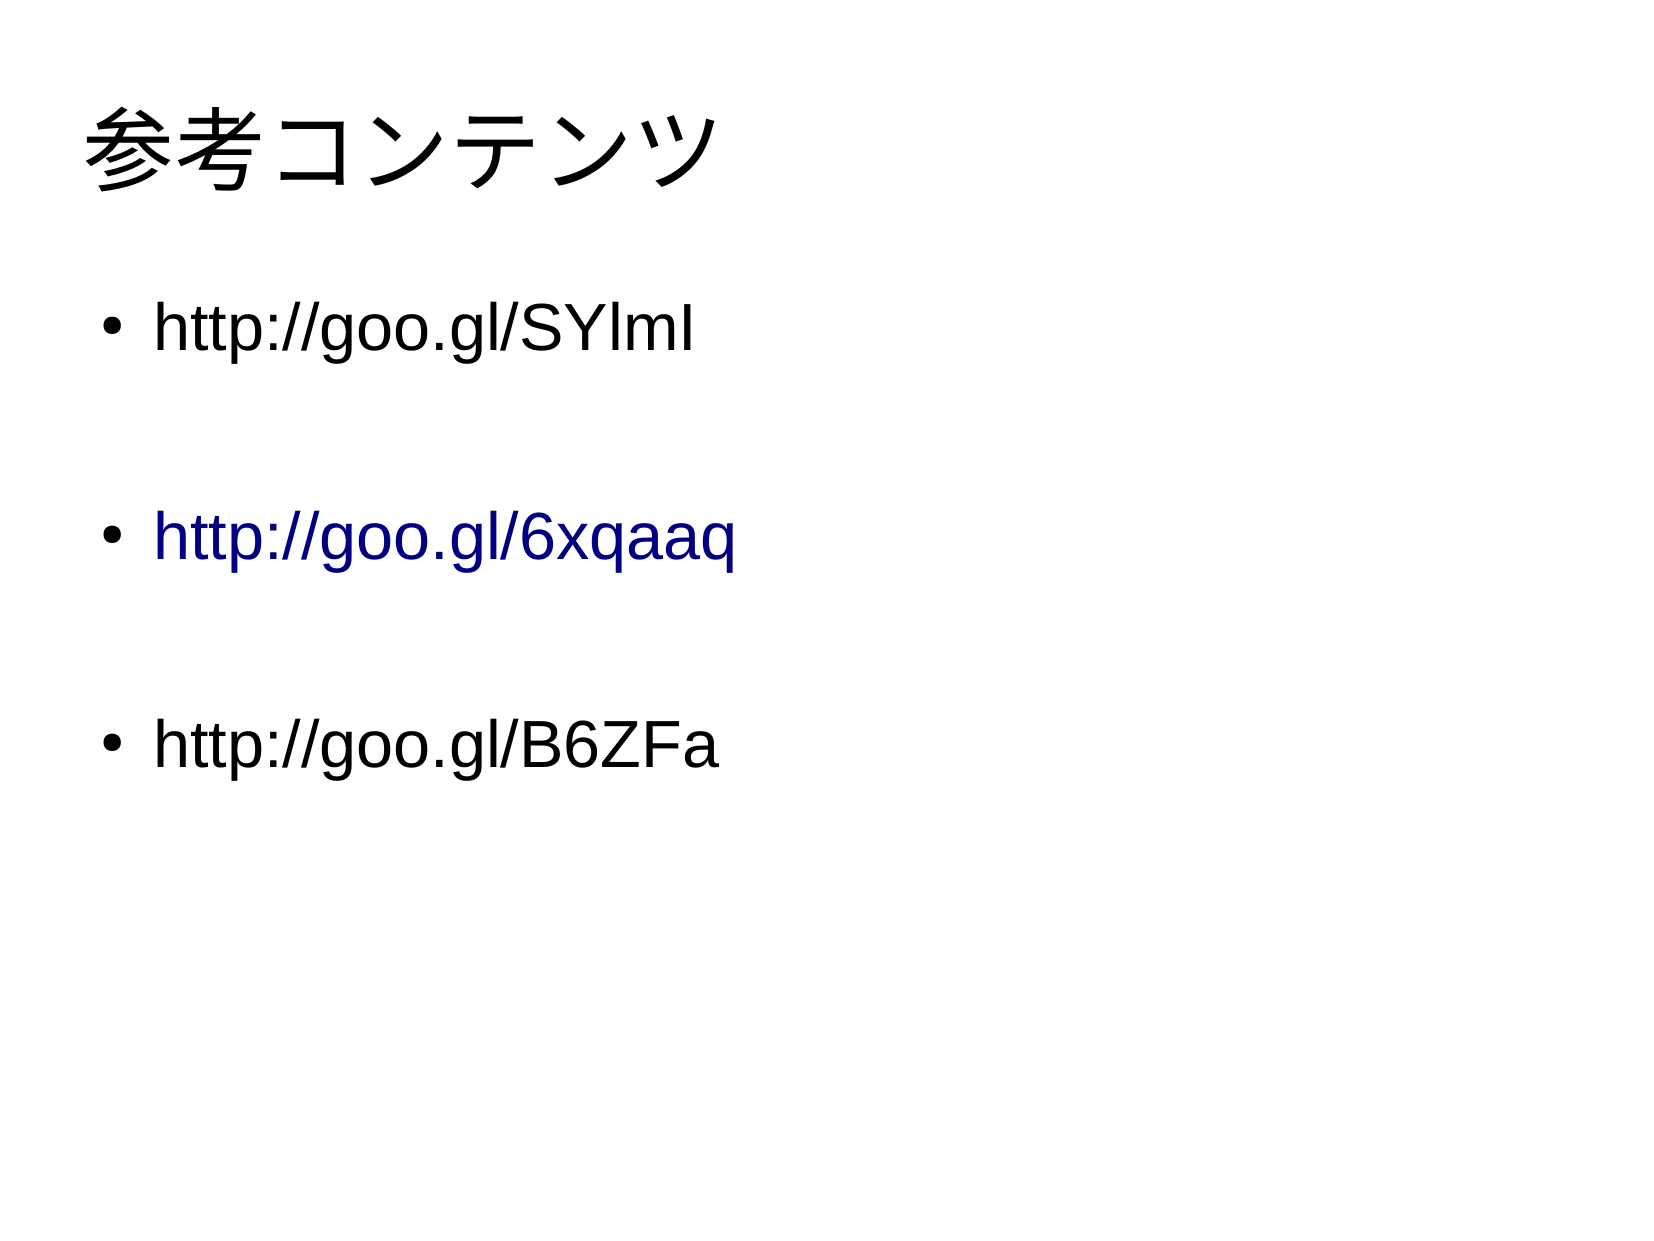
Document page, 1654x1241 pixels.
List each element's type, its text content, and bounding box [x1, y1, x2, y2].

list http://goo.gl/SYlmI http://goo.gl/6xqaaq http://goo.gl/B6ZFa [82, 290, 1571, 1109]
title 参考コンテンツ [82, 56, 1571, 250]
